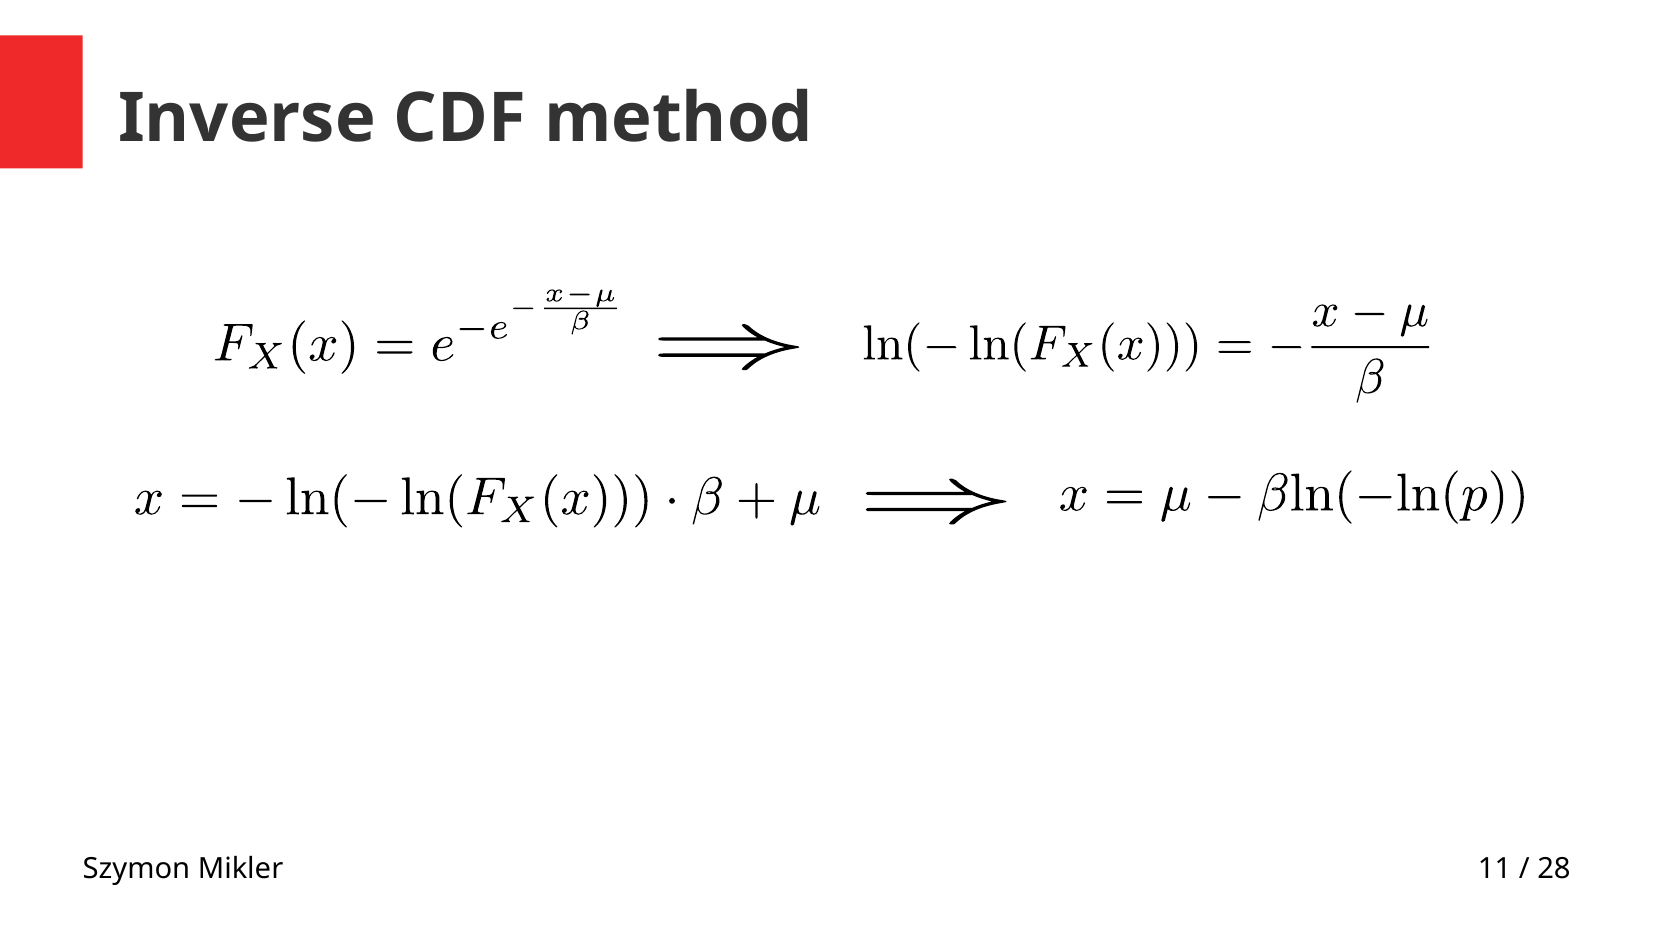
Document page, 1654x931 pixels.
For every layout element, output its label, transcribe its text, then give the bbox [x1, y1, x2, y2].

title Inverse CDF method [118, 37, 1571, 193]
text_box [212, 283, 617, 374]
text_box [862, 297, 1430, 403]
text_box [133, 474, 821, 528]
text_box [1058, 470, 1530, 524]
text_box [649, 324, 809, 371]
text_box [857, 478, 1016, 525]
